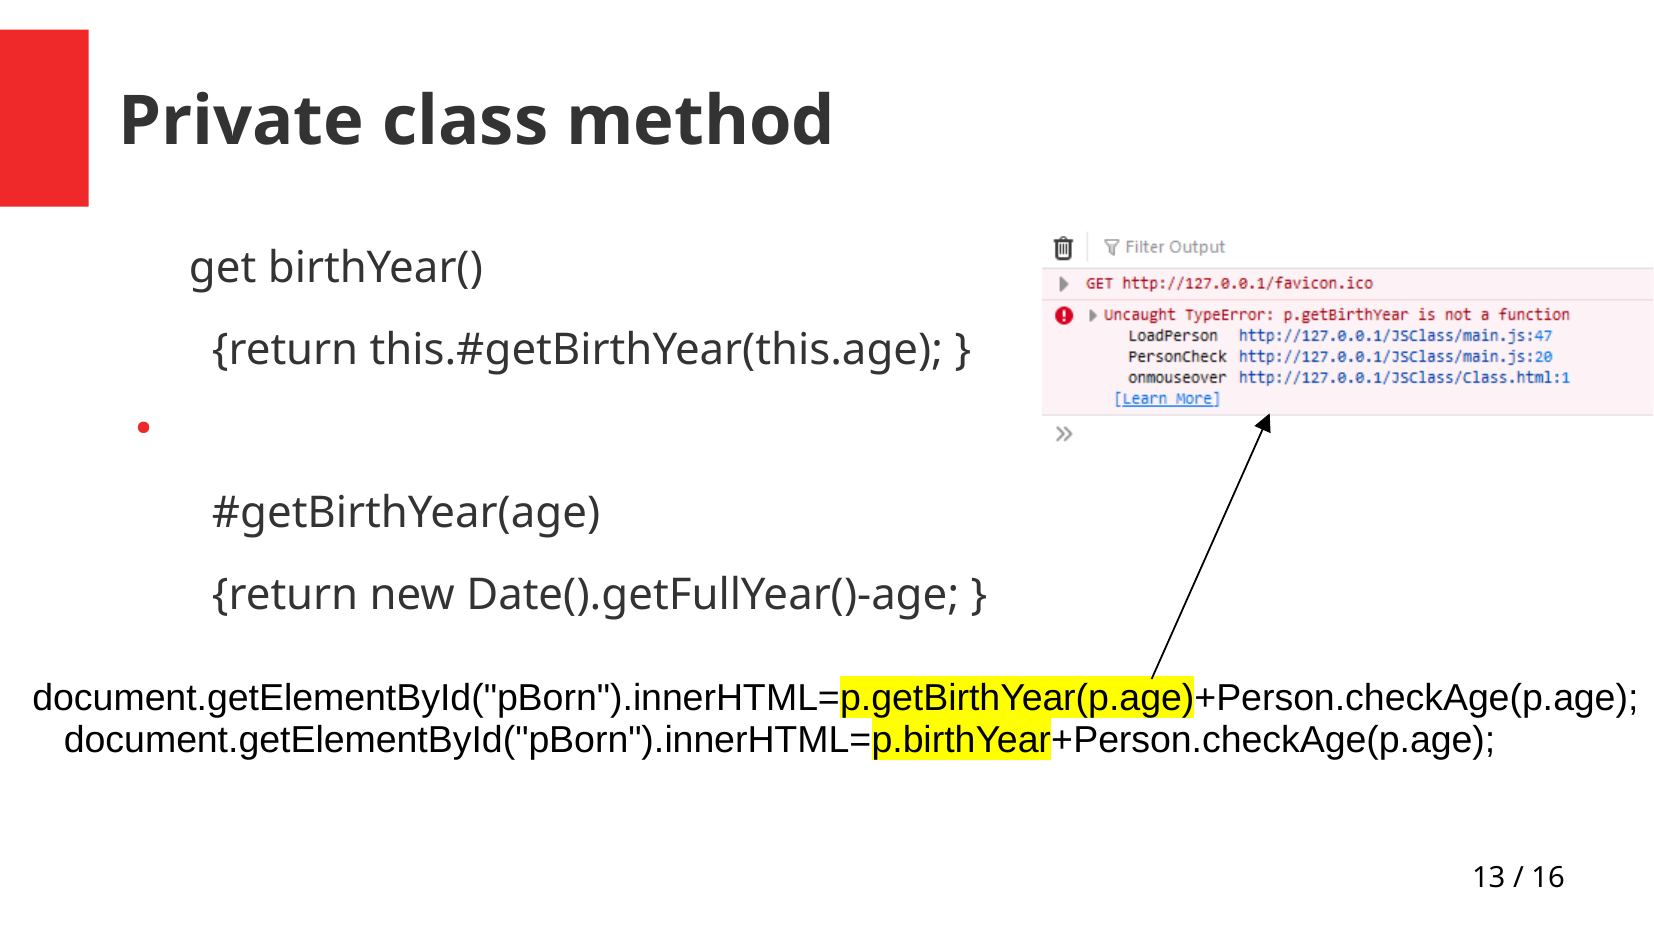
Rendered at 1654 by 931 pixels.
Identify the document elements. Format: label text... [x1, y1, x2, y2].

title Private class method [118, 29, 1625, 207]
text_box document.getElementById("pBorn").innerHTML=p.getBirthYear(p.age)+Person.checkAge(p.age); document.getElementById("pBorn").innerHTML=p.birthYear+Person.checkAge(p.age); [7, 668, 1654, 768]
list get birthYear() {return this.#getBirthYear(this.age); } #getBirthYear(age) {return new Date().getFullYear()-age; } [118, 236, 1034, 650]
picture [1042, 226, 1654, 443]
